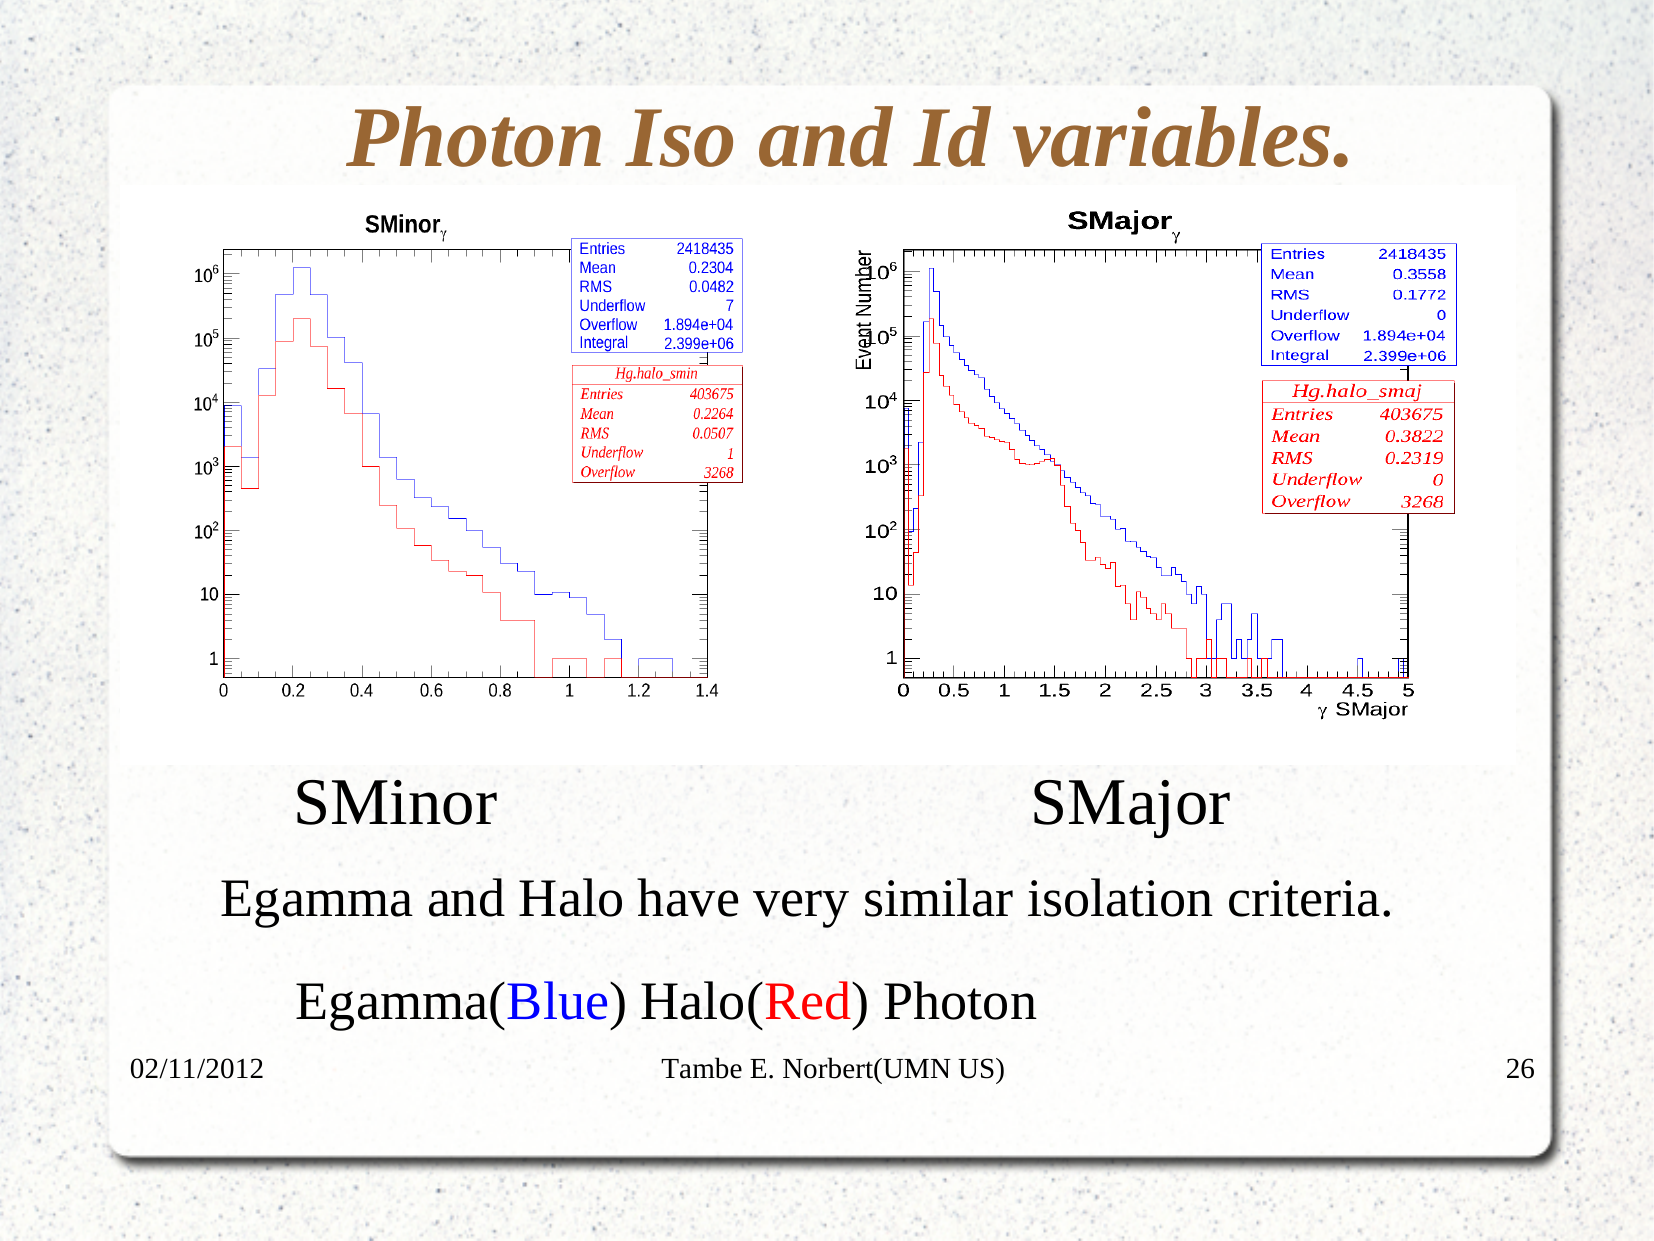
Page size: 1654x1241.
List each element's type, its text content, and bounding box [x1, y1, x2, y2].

title Photon Iso and Id variables. [270, 90, 1411, 185]
list Egamma(Blue) Halo(Red) Photon [225, 960, 1398, 1035]
list SMajor [960, 766, 1306, 840]
list Egamma and Halo have very similar isolation criteria. [150, 856, 1516, 931]
list SMinor [222, 766, 556, 841]
picture [0, 0, 1654, 1241]
